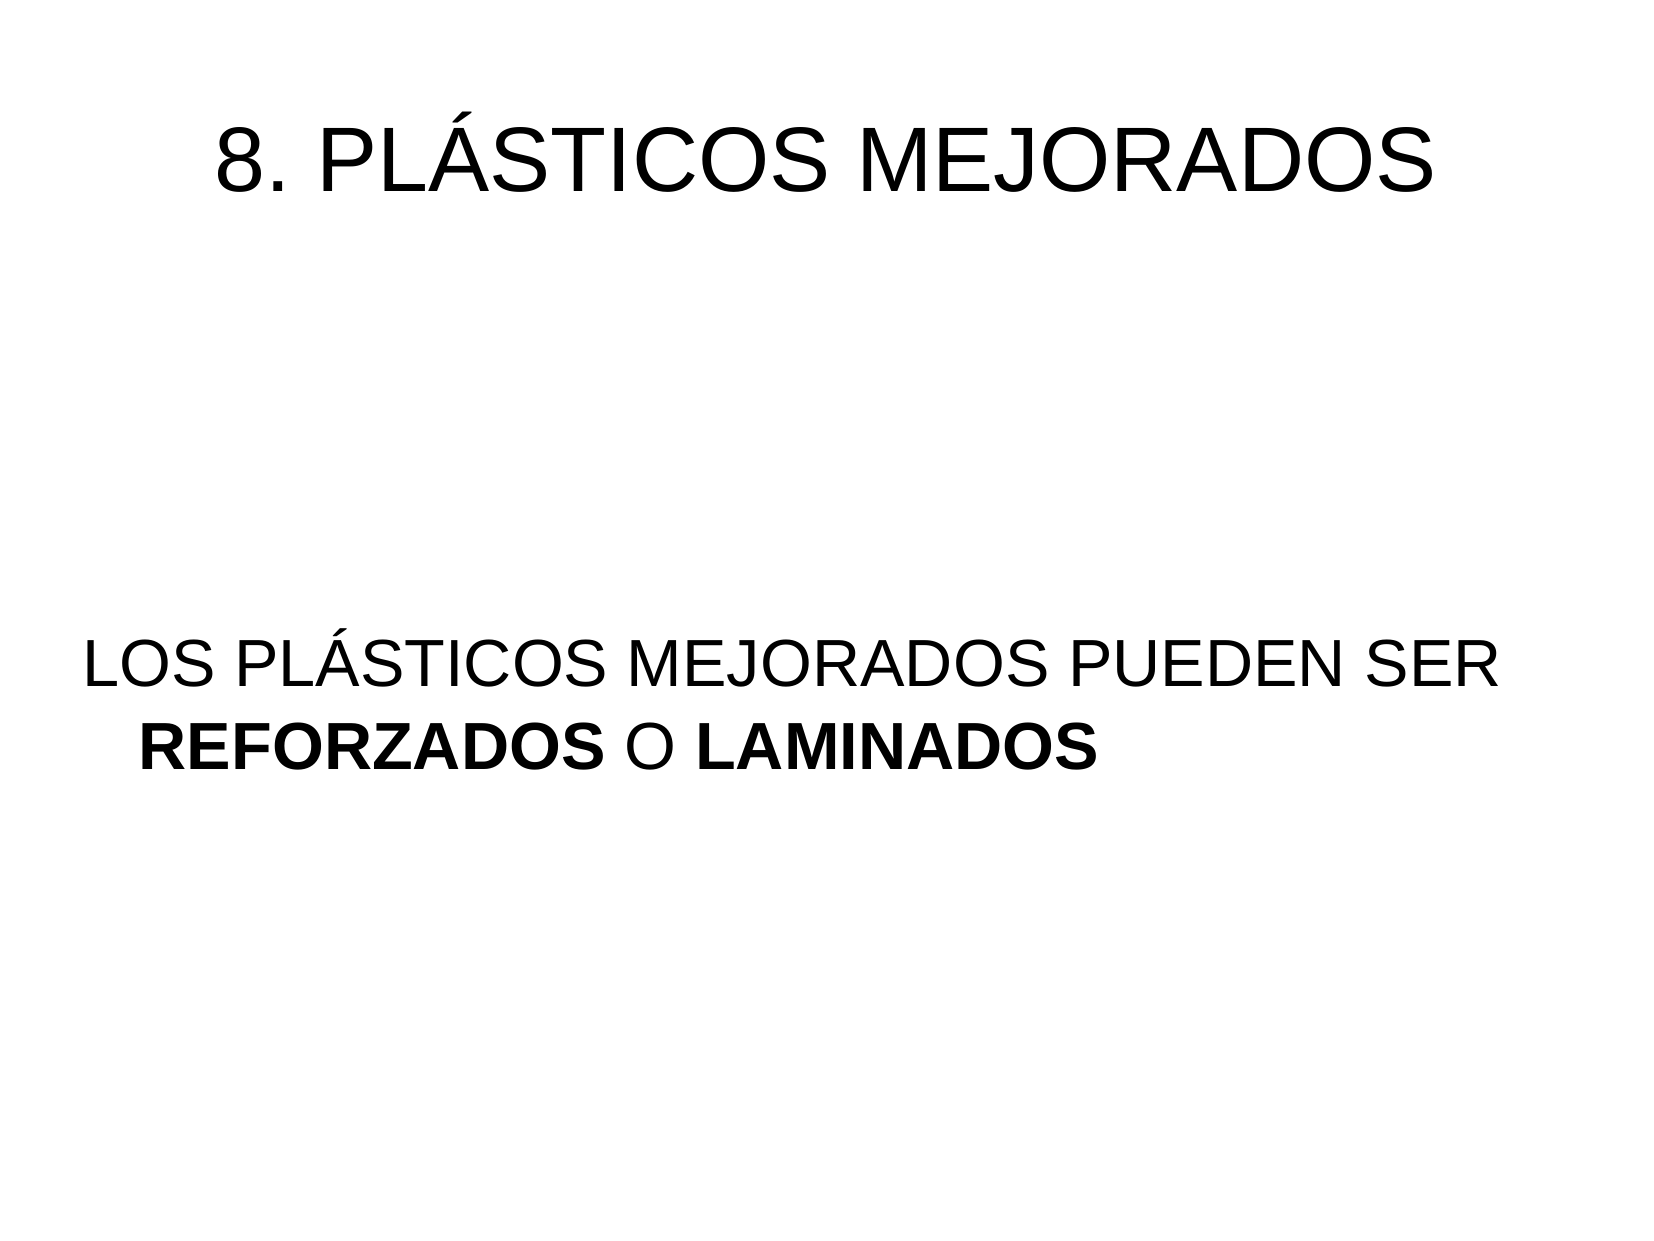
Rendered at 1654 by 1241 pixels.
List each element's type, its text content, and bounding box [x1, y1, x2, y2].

subtitle LOS PLÁSTICOS MEJORADOS PUEDEN SER REFORZADOS O LAMINADOS [82, 297, 1571, 1102]
title 8. PLÁSTICOS MEJORADOS [82, 38, 1571, 268]
